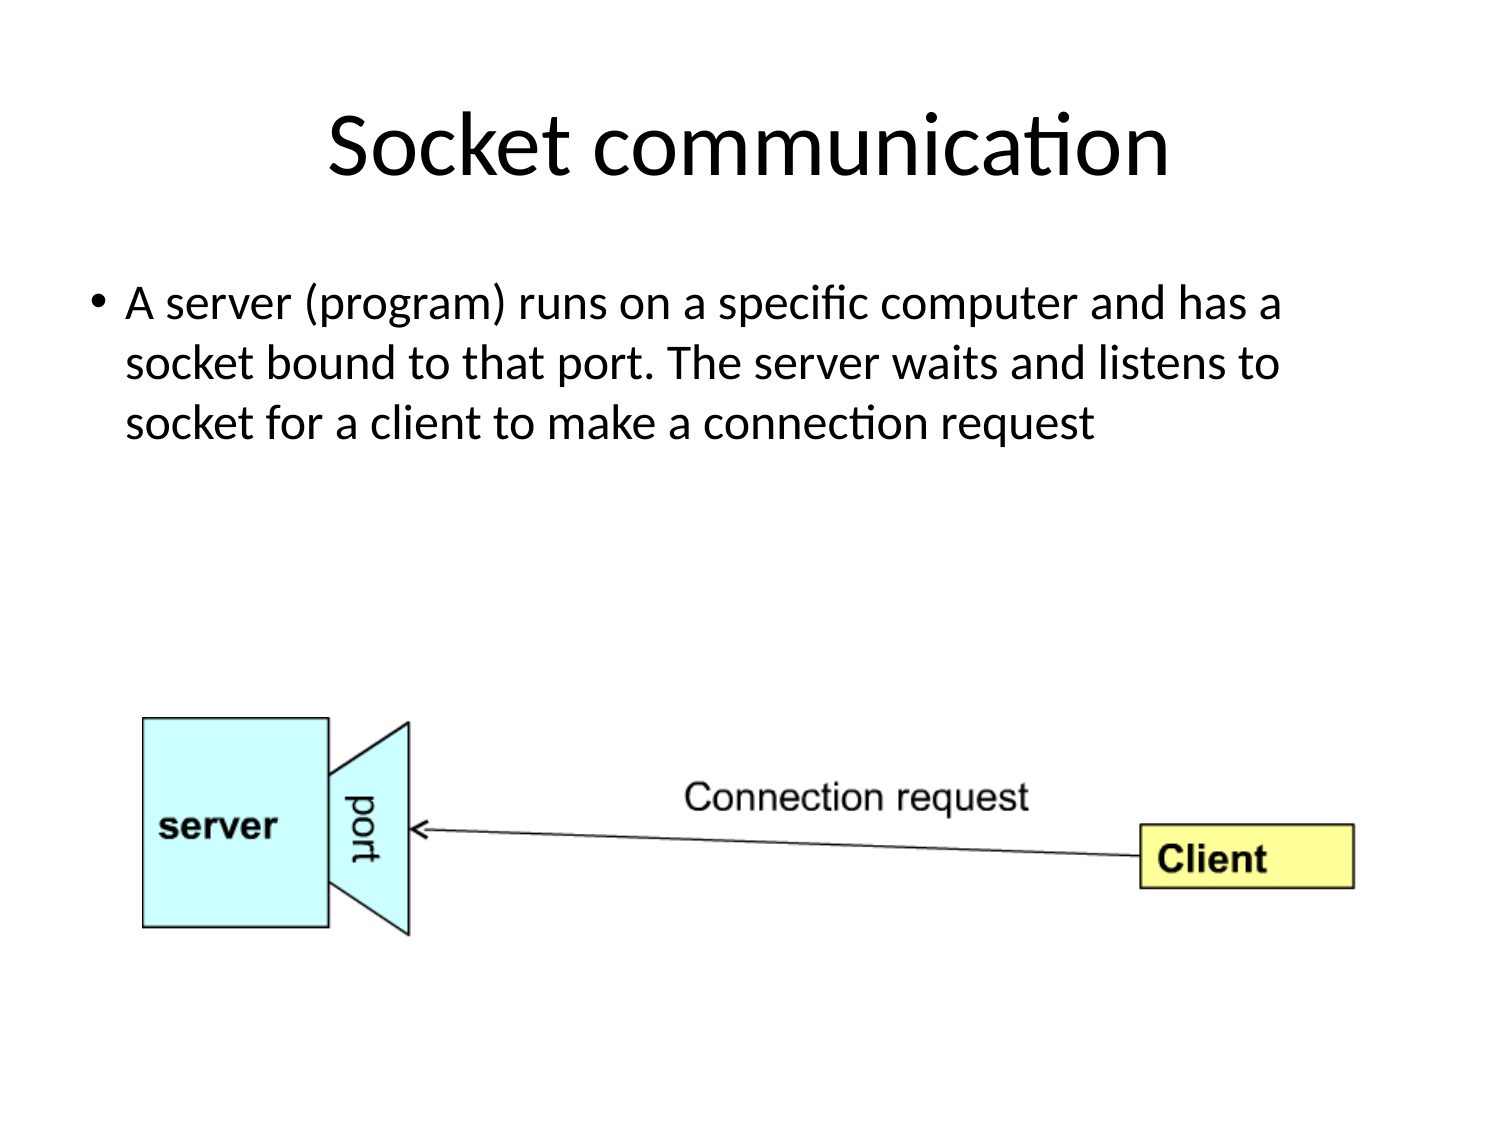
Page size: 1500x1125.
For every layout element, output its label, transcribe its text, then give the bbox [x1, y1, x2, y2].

text_box Socket communication [75, 45, 1425, 233]
picture [142, 717, 1357, 938]
text_box A server (program) runs on a specific computer and has a socket bound to that port. The server waits and listens to socket for a client to make a connection request [75, 262, 1425, 600]
